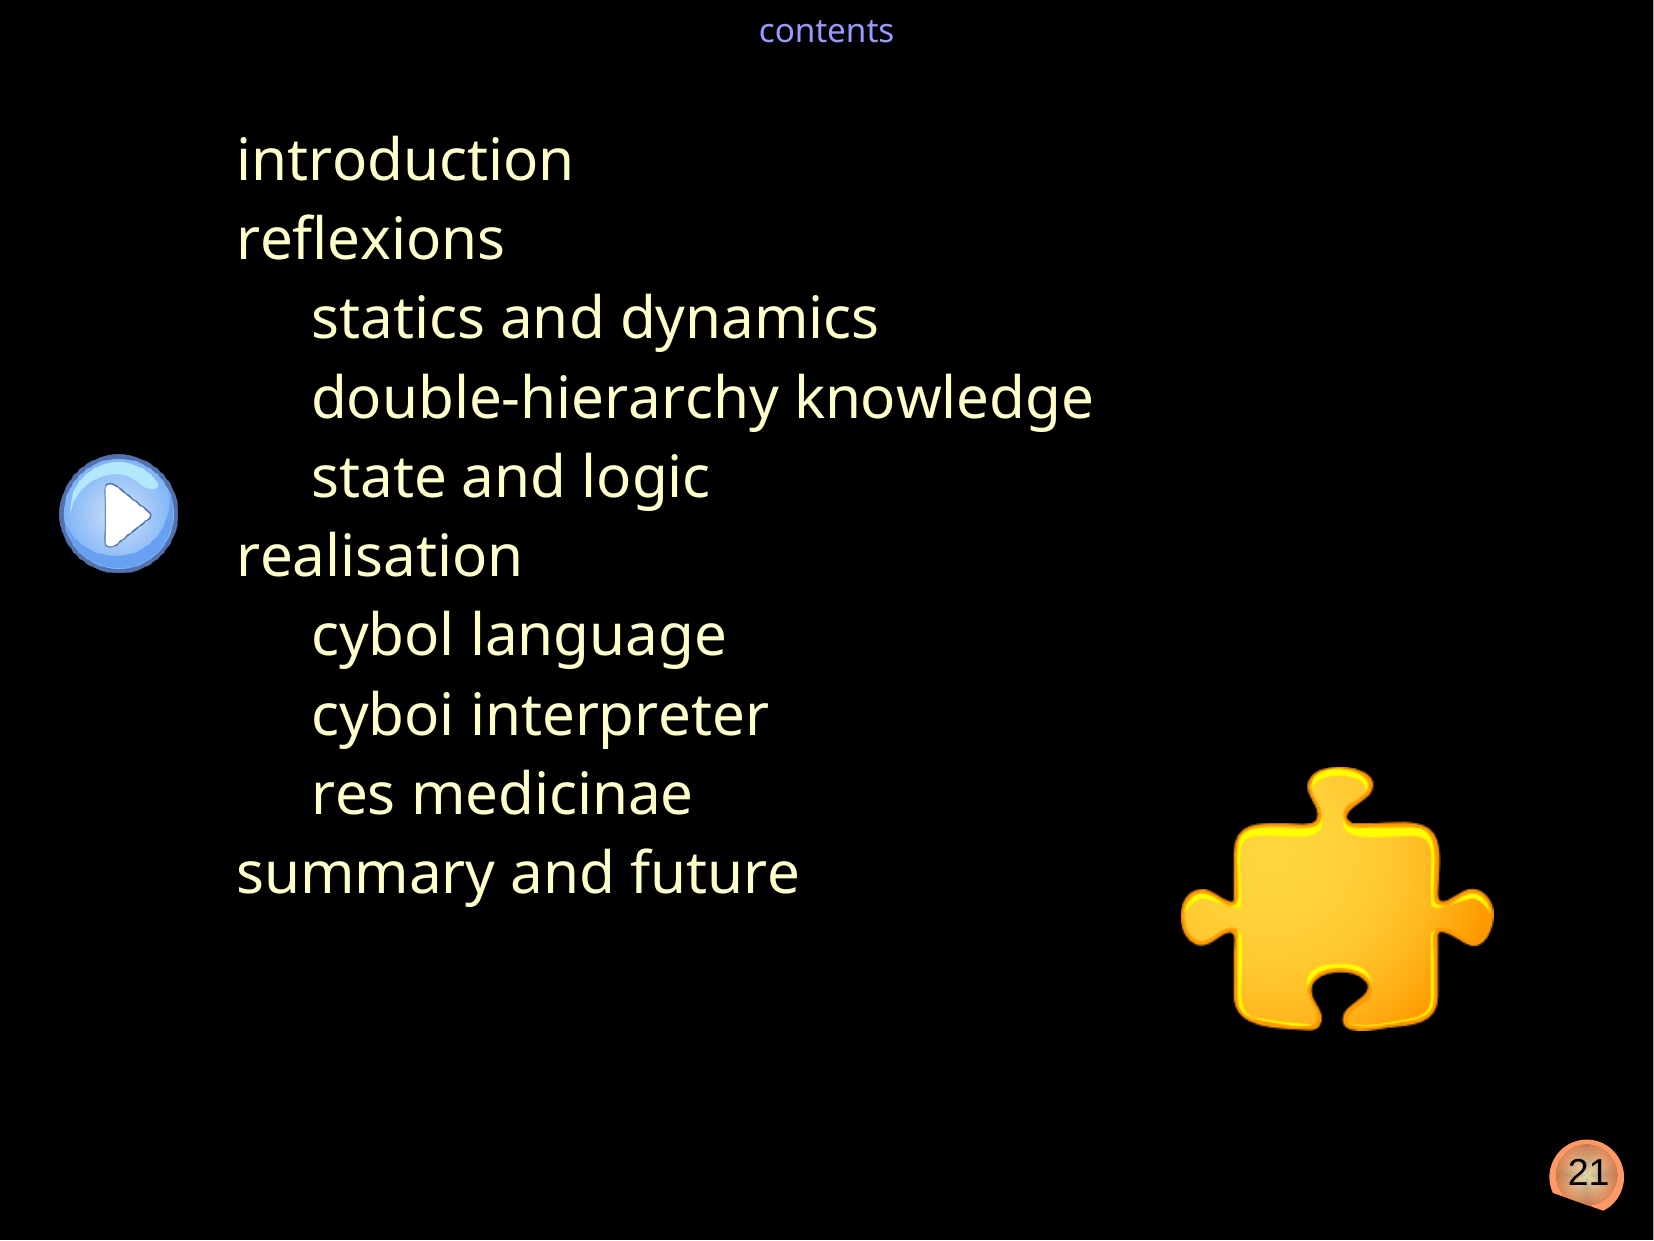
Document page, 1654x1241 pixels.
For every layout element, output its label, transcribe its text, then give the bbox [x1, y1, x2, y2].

text_box cybop (cybernetics oriented programming) [1558, 1147, 1615, 1204]
text_box cyboi interpreter [1563, 1151, 1611, 1199]
picture [1181, 767, 1494, 1031]
text_box introduction reflexions statics and dynamics double-hierarchy knowledge state and logic realisation cybol language cyboi interpreter res medicinae summary and future [236, 118, 1536, 1182]
text_box contents [0, 0, 1654, 60]
picture [59, 454, 178, 573]
